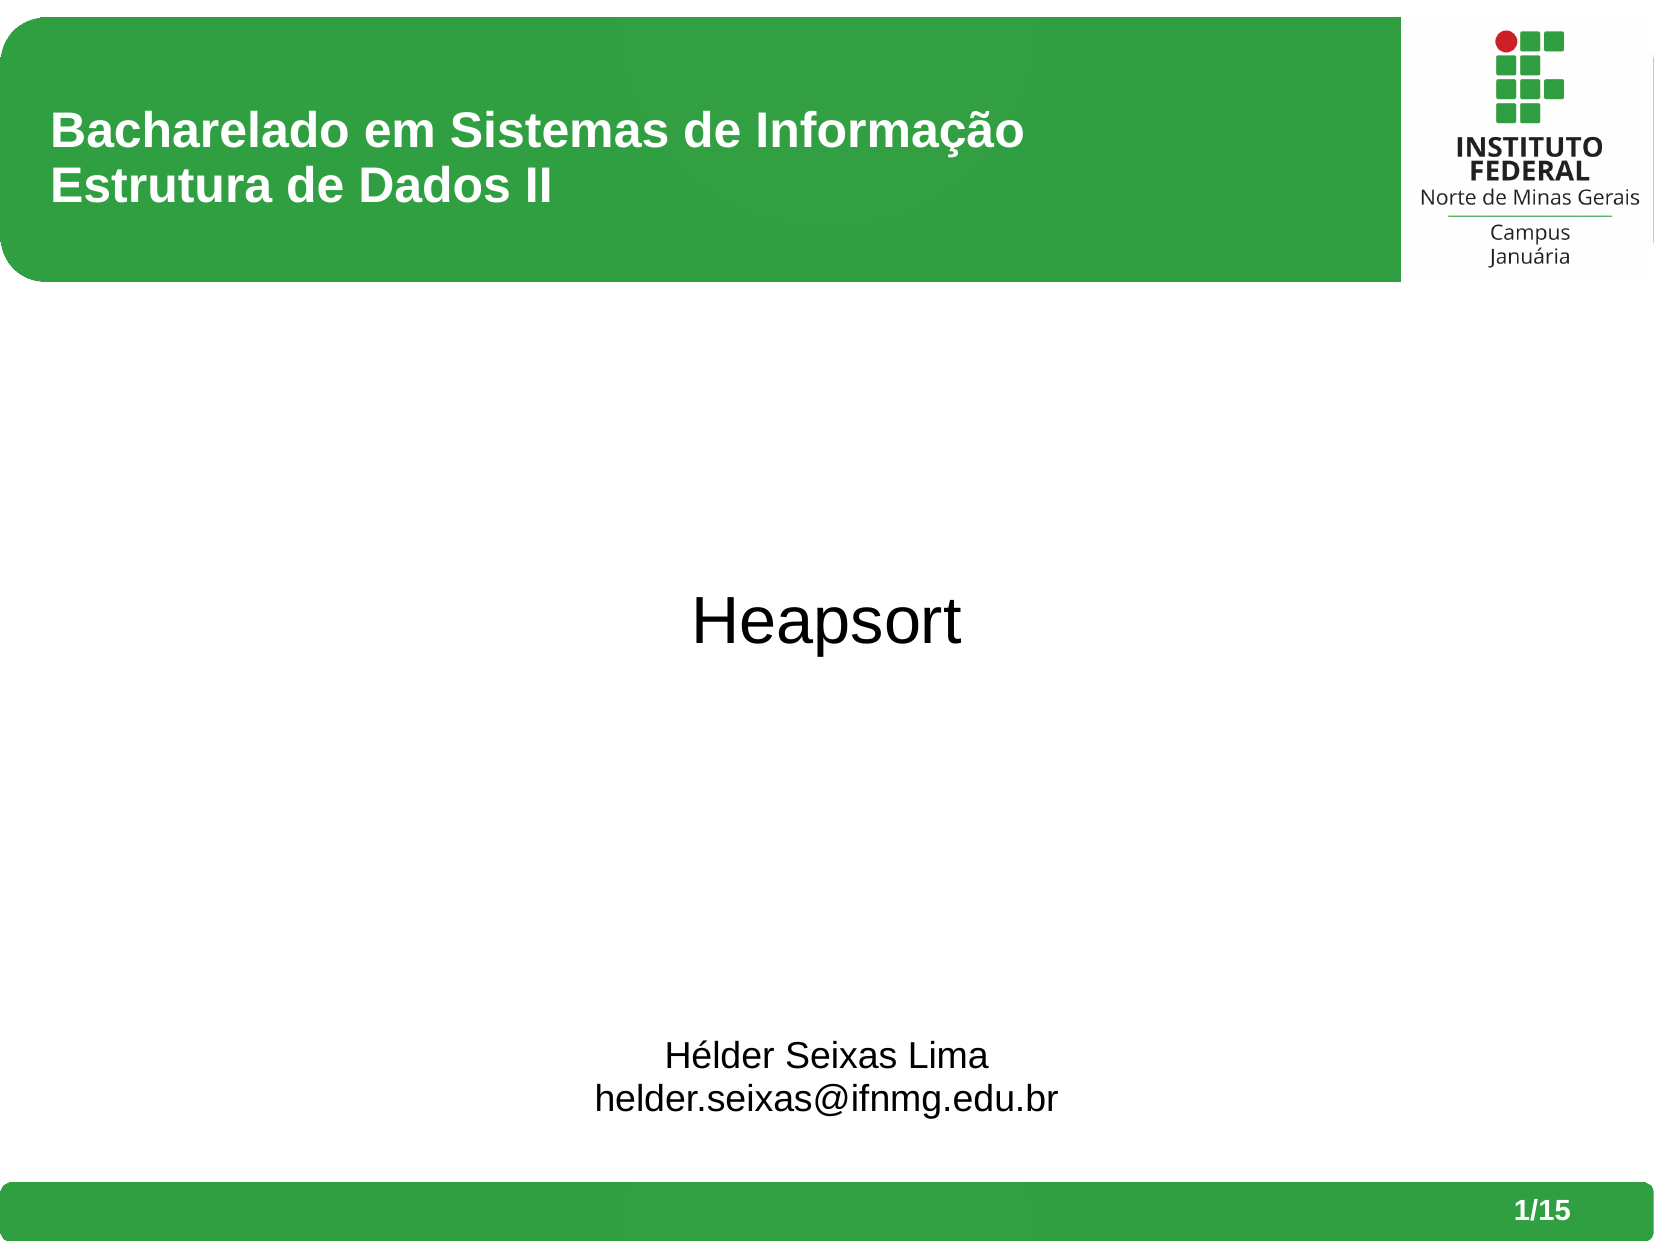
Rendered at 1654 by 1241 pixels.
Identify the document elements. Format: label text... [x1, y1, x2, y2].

subtitle Heapsort [59, 255, 1595, 985]
picture [1401, 11, 1654, 284]
text_box Bacharelado em Sistemas de Informação Estrutura de Dados II [35, 94, 1401, 221]
text_box Hélder Seixas Lima helder.seixas@ifnmg.edu.br [561, 1027, 1093, 1127]
